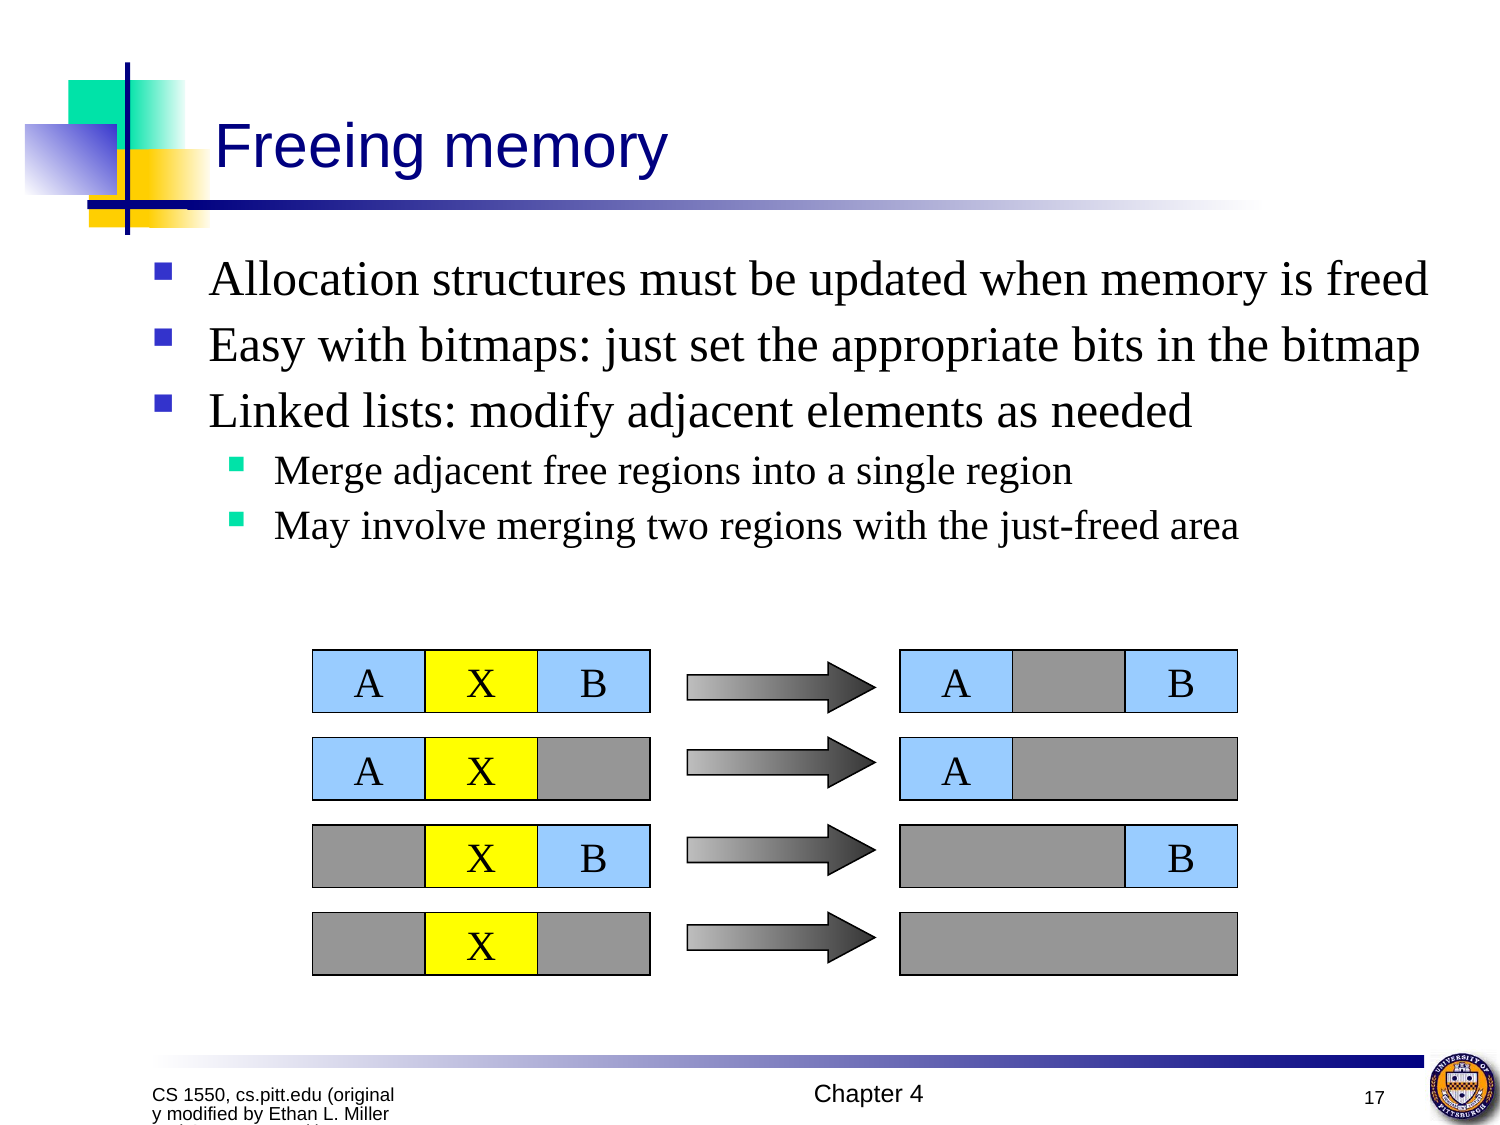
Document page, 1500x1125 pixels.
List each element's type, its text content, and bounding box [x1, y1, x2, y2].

text_box [687, 824, 876, 876]
text_box [537, 912, 650, 976]
text_box X [424, 737, 537, 800]
text_box [537, 737, 650, 800]
list Allocation structures must be updated when memory is freed Easy with bitmaps: just set the appropriate bits in the bitmap Linked lists: modify adjacent elements as needed Merge adjacent free regions into a single region May involve merging two regions with the just-freed area [137, 237, 1469, 632]
text_box [687, 737, 876, 788]
text_box [687, 912, 876, 963]
text_box B [537, 650, 650, 713]
text_box [312, 825, 424, 888]
text_box X [424, 912, 537, 976]
text_box A [899, 650, 1012, 713]
text_box B [1124, 825, 1238, 888]
picture [1425, 1049, 1500, 1125]
text_box X [424, 825, 537, 888]
text_box [900, 825, 1124, 888]
text_box [1012, 737, 1238, 800]
text_box [1012, 650, 1124, 713]
text_box [312, 912, 424, 976]
text_box A [312, 650, 424, 713]
text_box A [899, 737, 1012, 800]
text_box X [424, 650, 537, 713]
title Freeing memory [200, 87, 1476, 188]
text_box B [537, 825, 650, 888]
text_box A [312, 737, 424, 800]
text_box B [1124, 650, 1238, 713]
text_box [899, 912, 1238, 976]
text_box [687, 662, 876, 713]
